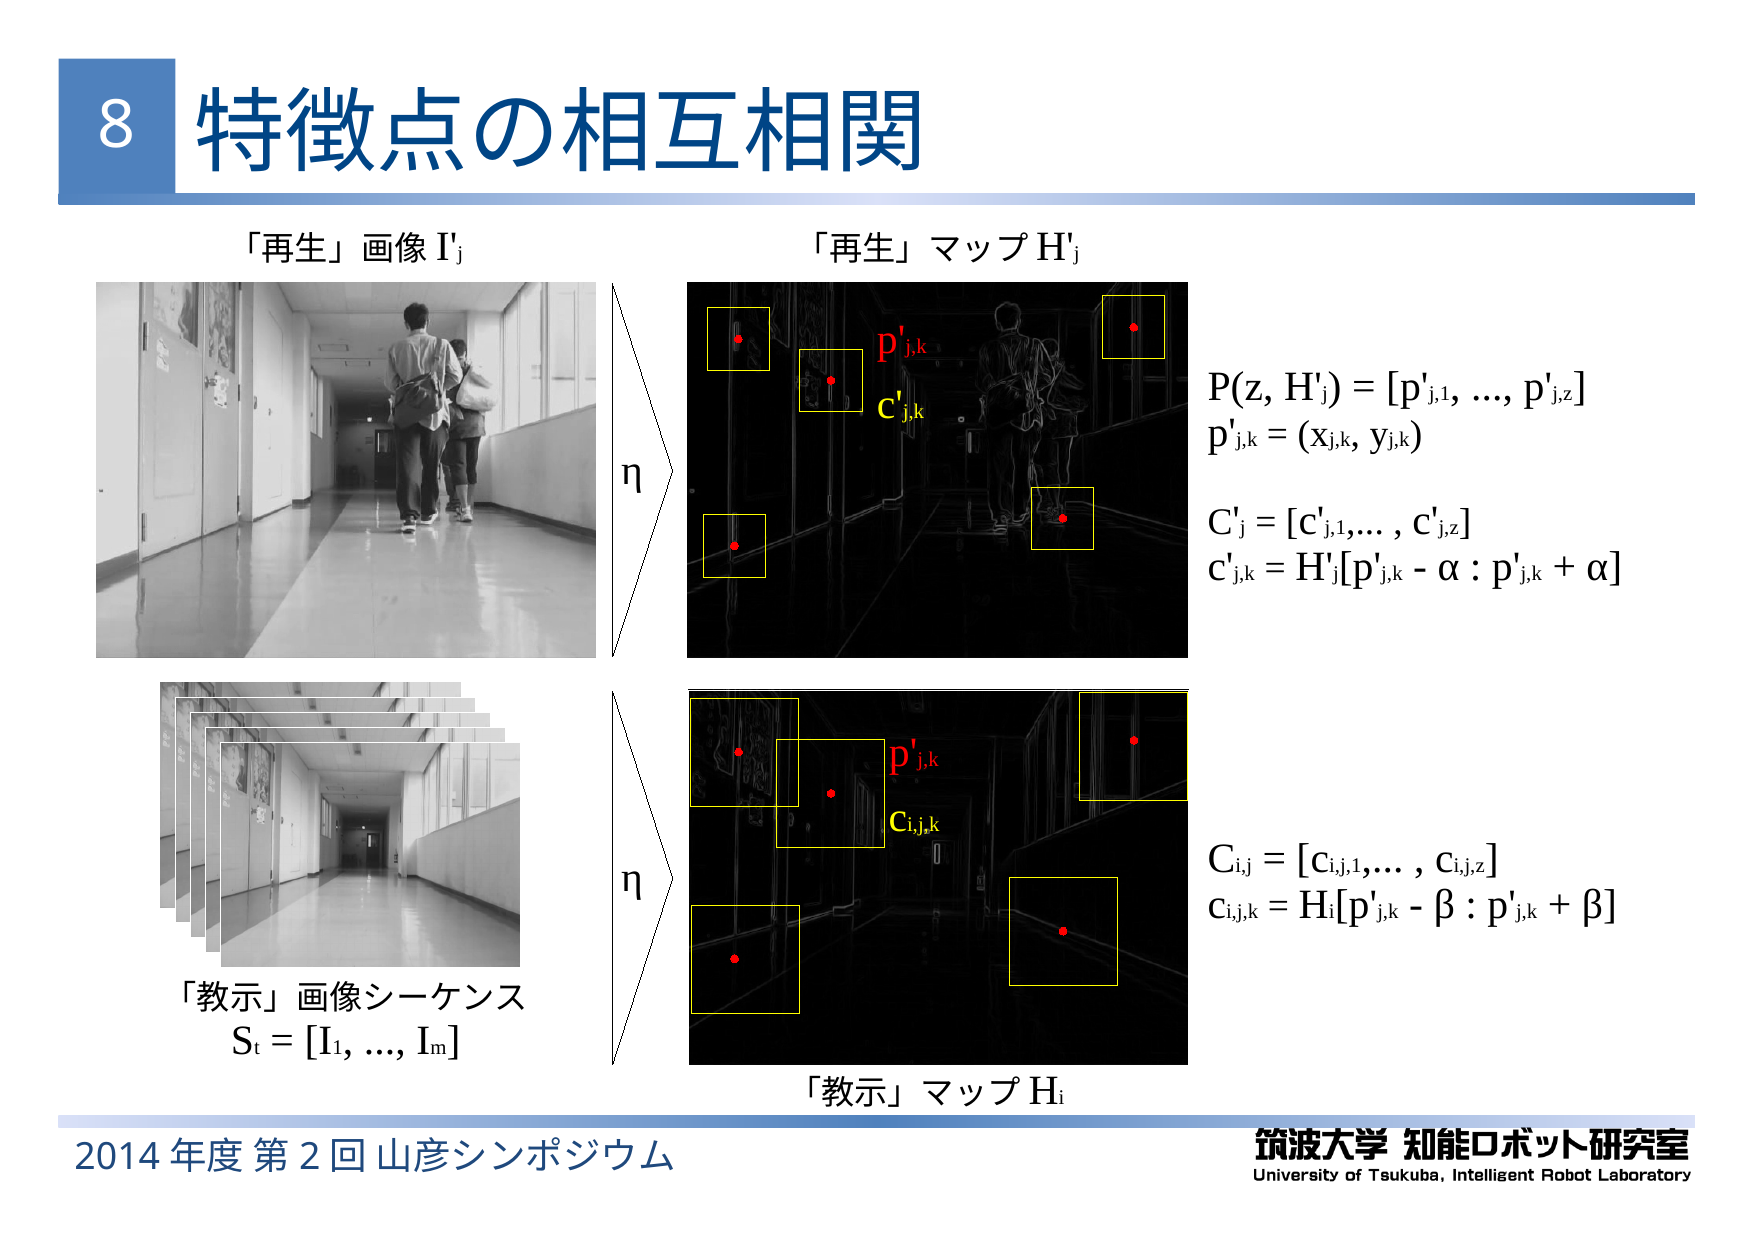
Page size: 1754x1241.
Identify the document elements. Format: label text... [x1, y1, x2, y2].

text_box [734, 748, 743, 756]
text_box [1059, 514, 1067, 523]
text_box c'j,k [862, 373, 942, 435]
text_box 「教示」画像シーケンス St = [I1, ..., Im] [148, 971, 544, 1072]
text_box [1129, 323, 1138, 332]
text_box [1130, 736, 1138, 745]
text_box η [606, 439, 660, 502]
text_box 「再生」マップH'j [780, 215, 1095, 278]
picture [688, 689, 1189, 1066]
picture [160, 682, 521, 968]
text_box η [606, 847, 660, 909]
text_box [827, 789, 835, 798]
text_box [734, 335, 743, 343]
picture [687, 282, 1188, 658]
text_box P(z, H'j) = [p'j,1, ..., p'j,z] p'j,k = (xj,k, yj,k) C'j = [c'j,1,... , c'j,z] c'j,k = H'j[p'j,k - α : p'j,k + α] [1192, 355, 1638, 599]
picture [1252, 1127, 1691, 1182]
text_box [827, 376, 835, 385]
text_box p'j,k [874, 721, 954, 783]
text_box Ci,j = [ci,j,1,... , ci,j,z] ci,j,k = Hi[p'j,k - β : p'j,k + β] [1192, 827, 1633, 936]
text_box ci,j,k [873, 786, 955, 848]
text_box 「教示」マップHi [773, 1059, 1080, 1122]
title 特徴点の相互相関 [193, 61, 1651, 205]
text_box [730, 542, 739, 550]
text_box [730, 954, 739, 963]
text_box p'j,k [862, 308, 942, 370]
text_box [1059, 927, 1067, 936]
text_box 「再生」画像I'j [213, 215, 478, 278]
picture [96, 282, 596, 658]
